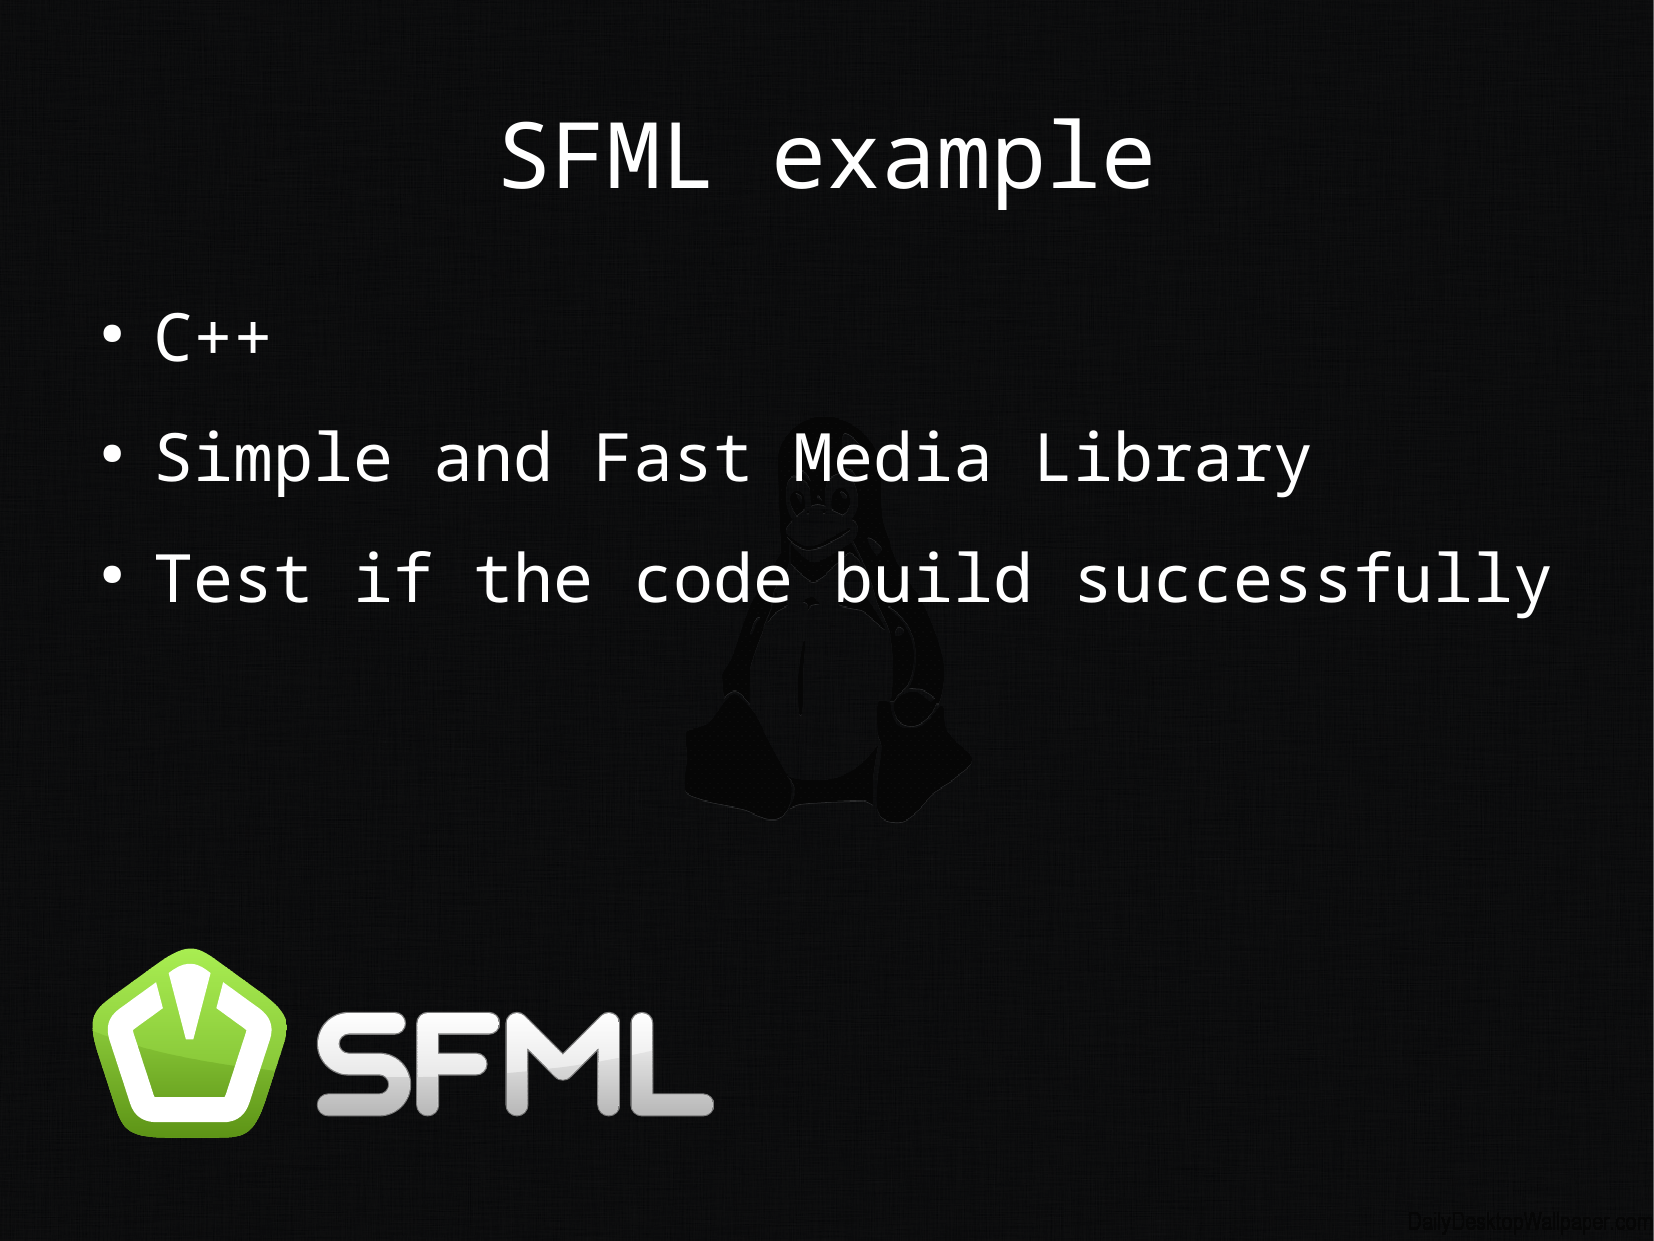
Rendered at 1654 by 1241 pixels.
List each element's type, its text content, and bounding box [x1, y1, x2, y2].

title SFML example [82, 49, 1571, 257]
picture [0, 0, 1654, 1241]
list C++ Simple and Fast Media Library Test if the code build successfully [82, 290, 1571, 1010]
